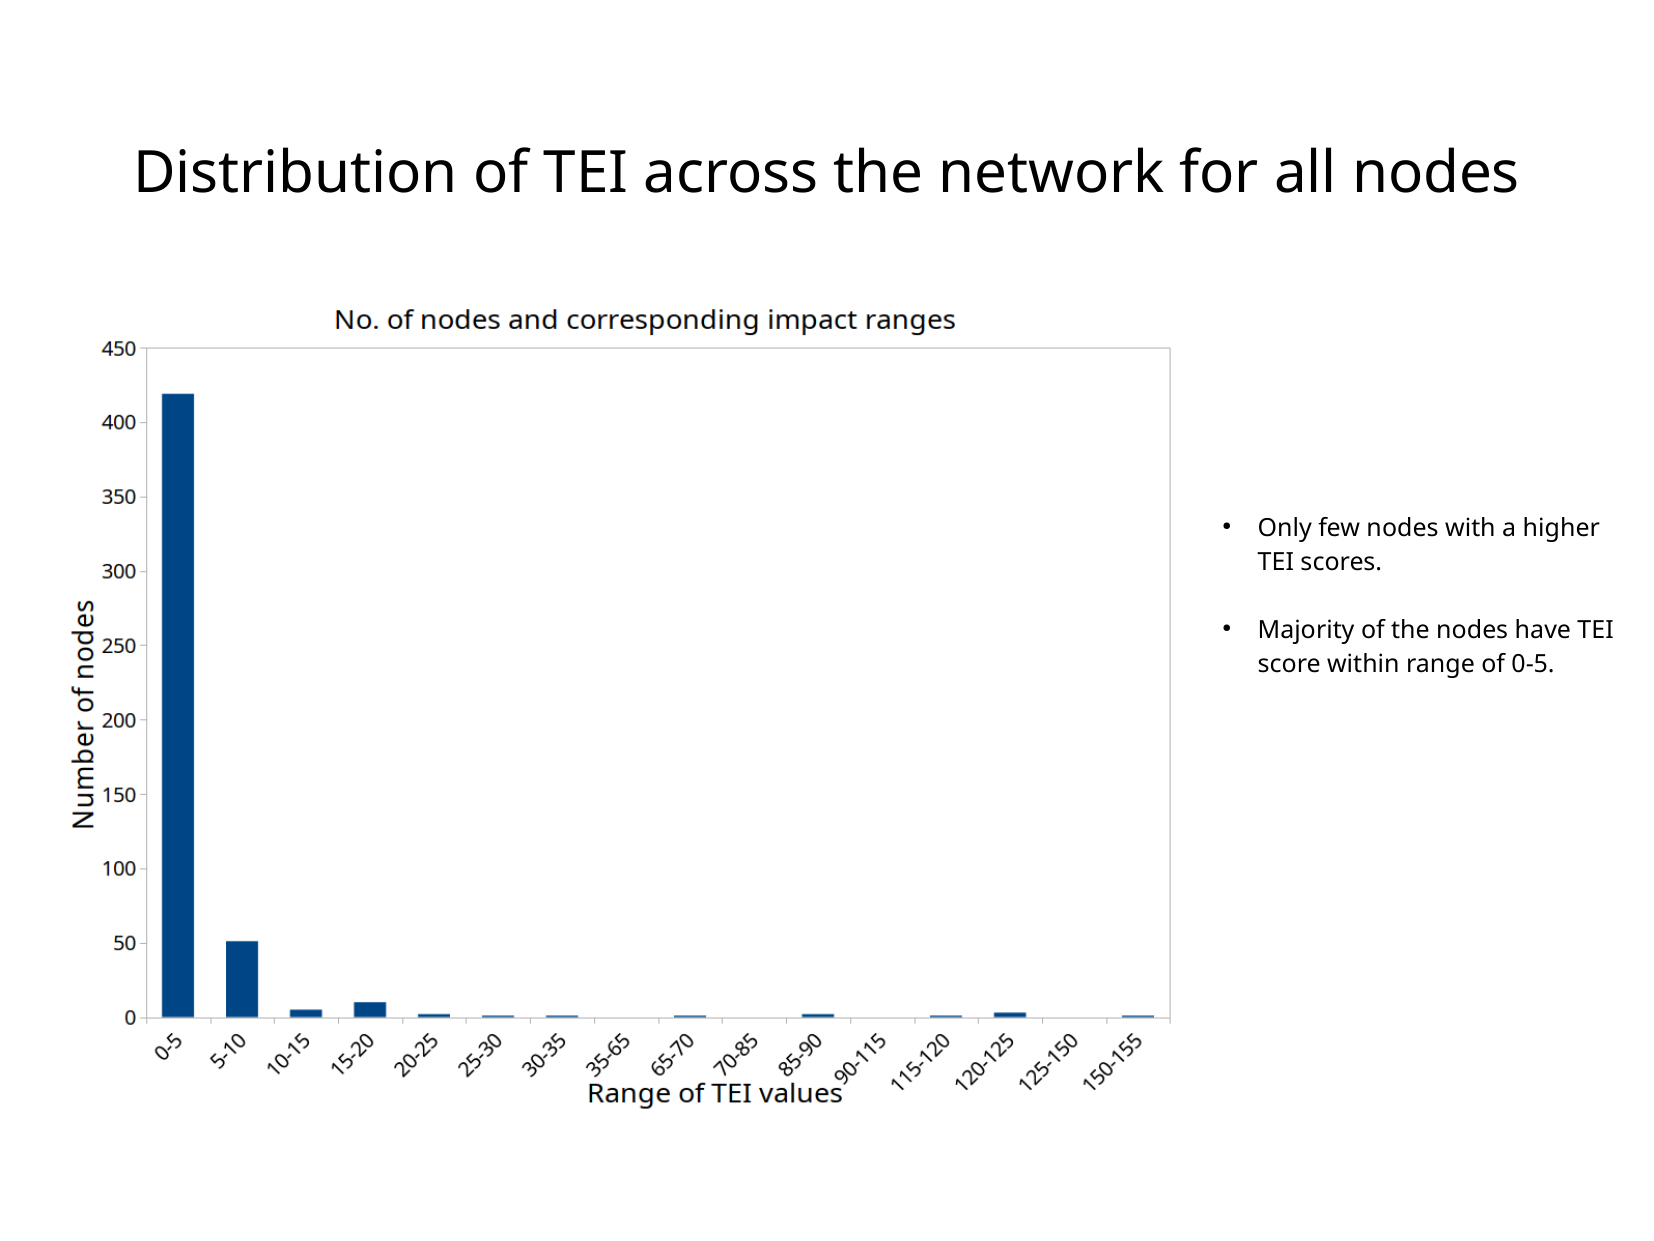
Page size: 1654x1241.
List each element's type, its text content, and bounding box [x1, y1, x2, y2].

title Distribution of TEI across the network for all nodes [82, 66, 1571, 274]
picture [56, 273, 1237, 1120]
text_box Only few nodes with a higher TEI scores. Majority of the nodes have TEI score within range of 0-5. [1207, 502, 1639, 643]
